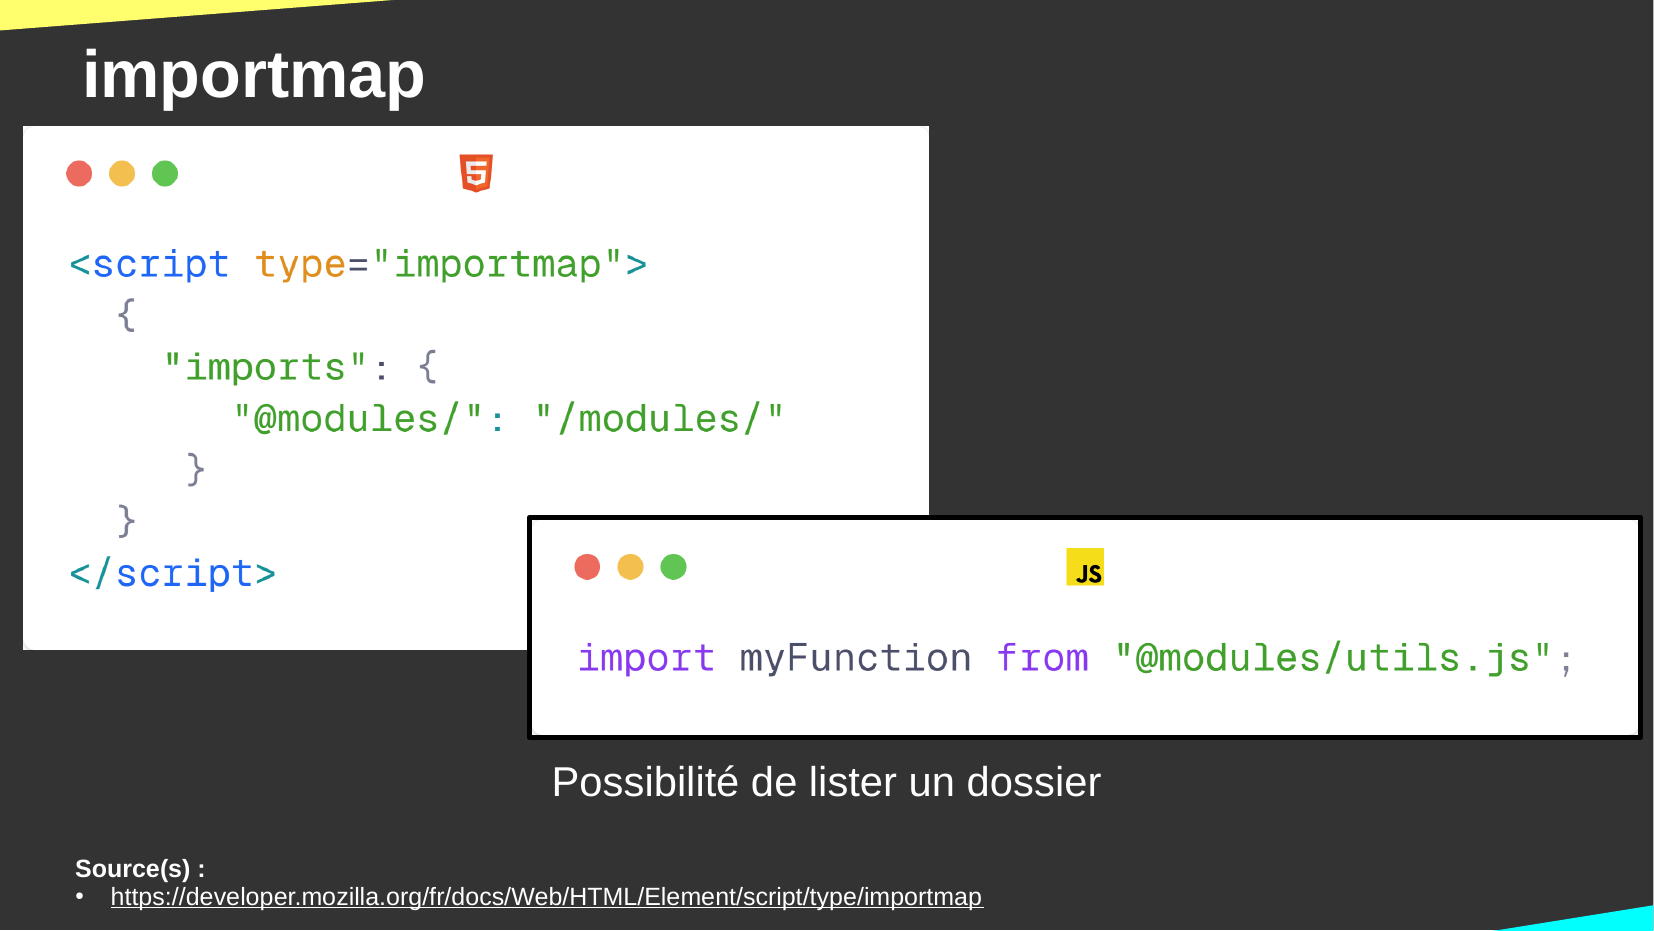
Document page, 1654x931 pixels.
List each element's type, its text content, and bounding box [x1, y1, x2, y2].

text_box [1492, 905, 1654, 931]
text_box [0, 0, 393, 31]
picture [531, 519, 1639, 735]
text_box Source(s) : https://developer.mozilla.org/fr/docs/Web/HTML/Element/script/type/importmap [60, 809, 1546, 919]
picture [23, 126, 929, 650]
title importmap [82, 37, 792, 115]
text_box Possibilité de lister un dossier [23, 751, 1630, 815]
